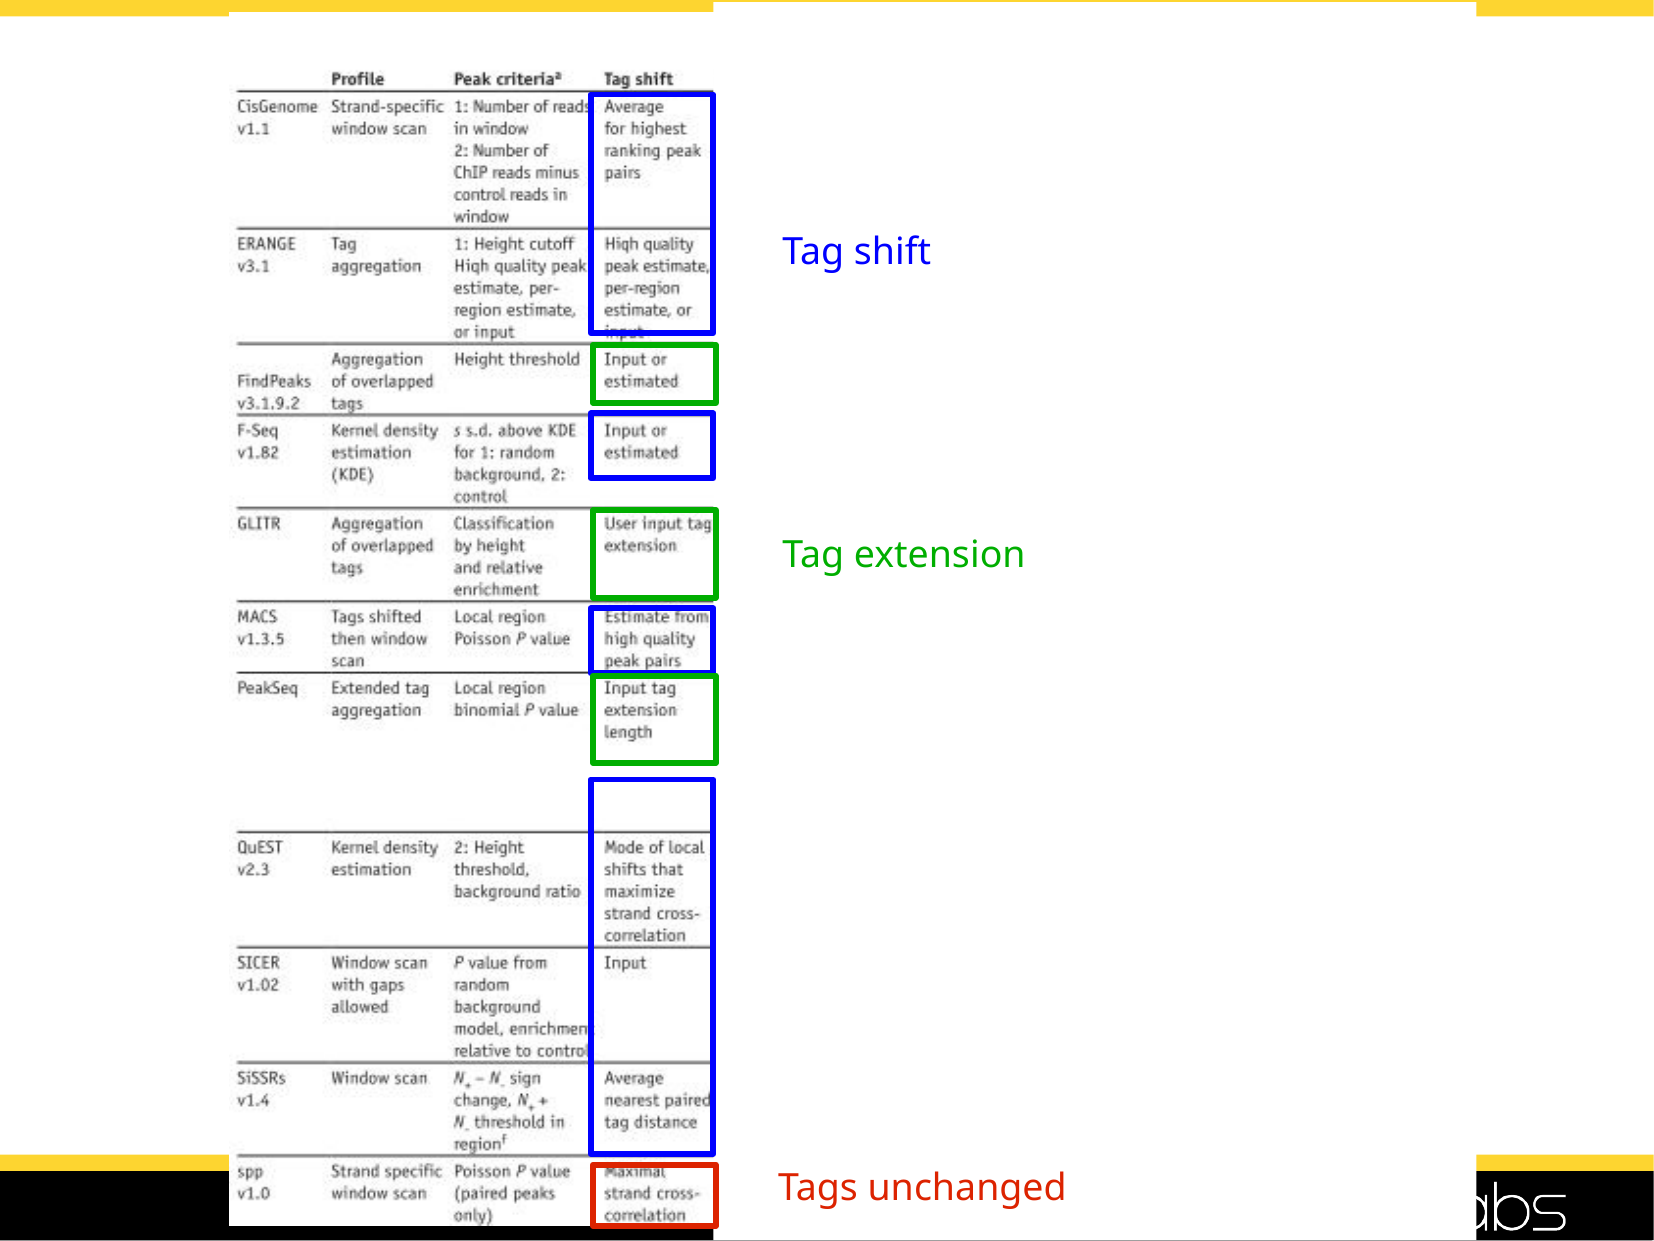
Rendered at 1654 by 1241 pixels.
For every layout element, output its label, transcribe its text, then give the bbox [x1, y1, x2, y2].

picture [229, 12, 713, 1226]
picture [594, 782, 710, 1151]
picture [596, 348, 713, 400]
picture [596, 1168, 713, 1223]
text_box Tag extension [767, 519, 1041, 587]
text_box Tag shift [767, 217, 946, 284]
picture [596, 513, 713, 595]
picture [1477, 1177, 1566, 1232]
picture [594, 416, 710, 475]
picture [596, 679, 713, 760]
picture [594, 97, 710, 330]
text_box [713, 2, 1477, 1241]
picture [594, 611, 710, 670]
text_box Tags unchanged [763, 1152, 1078, 1219]
